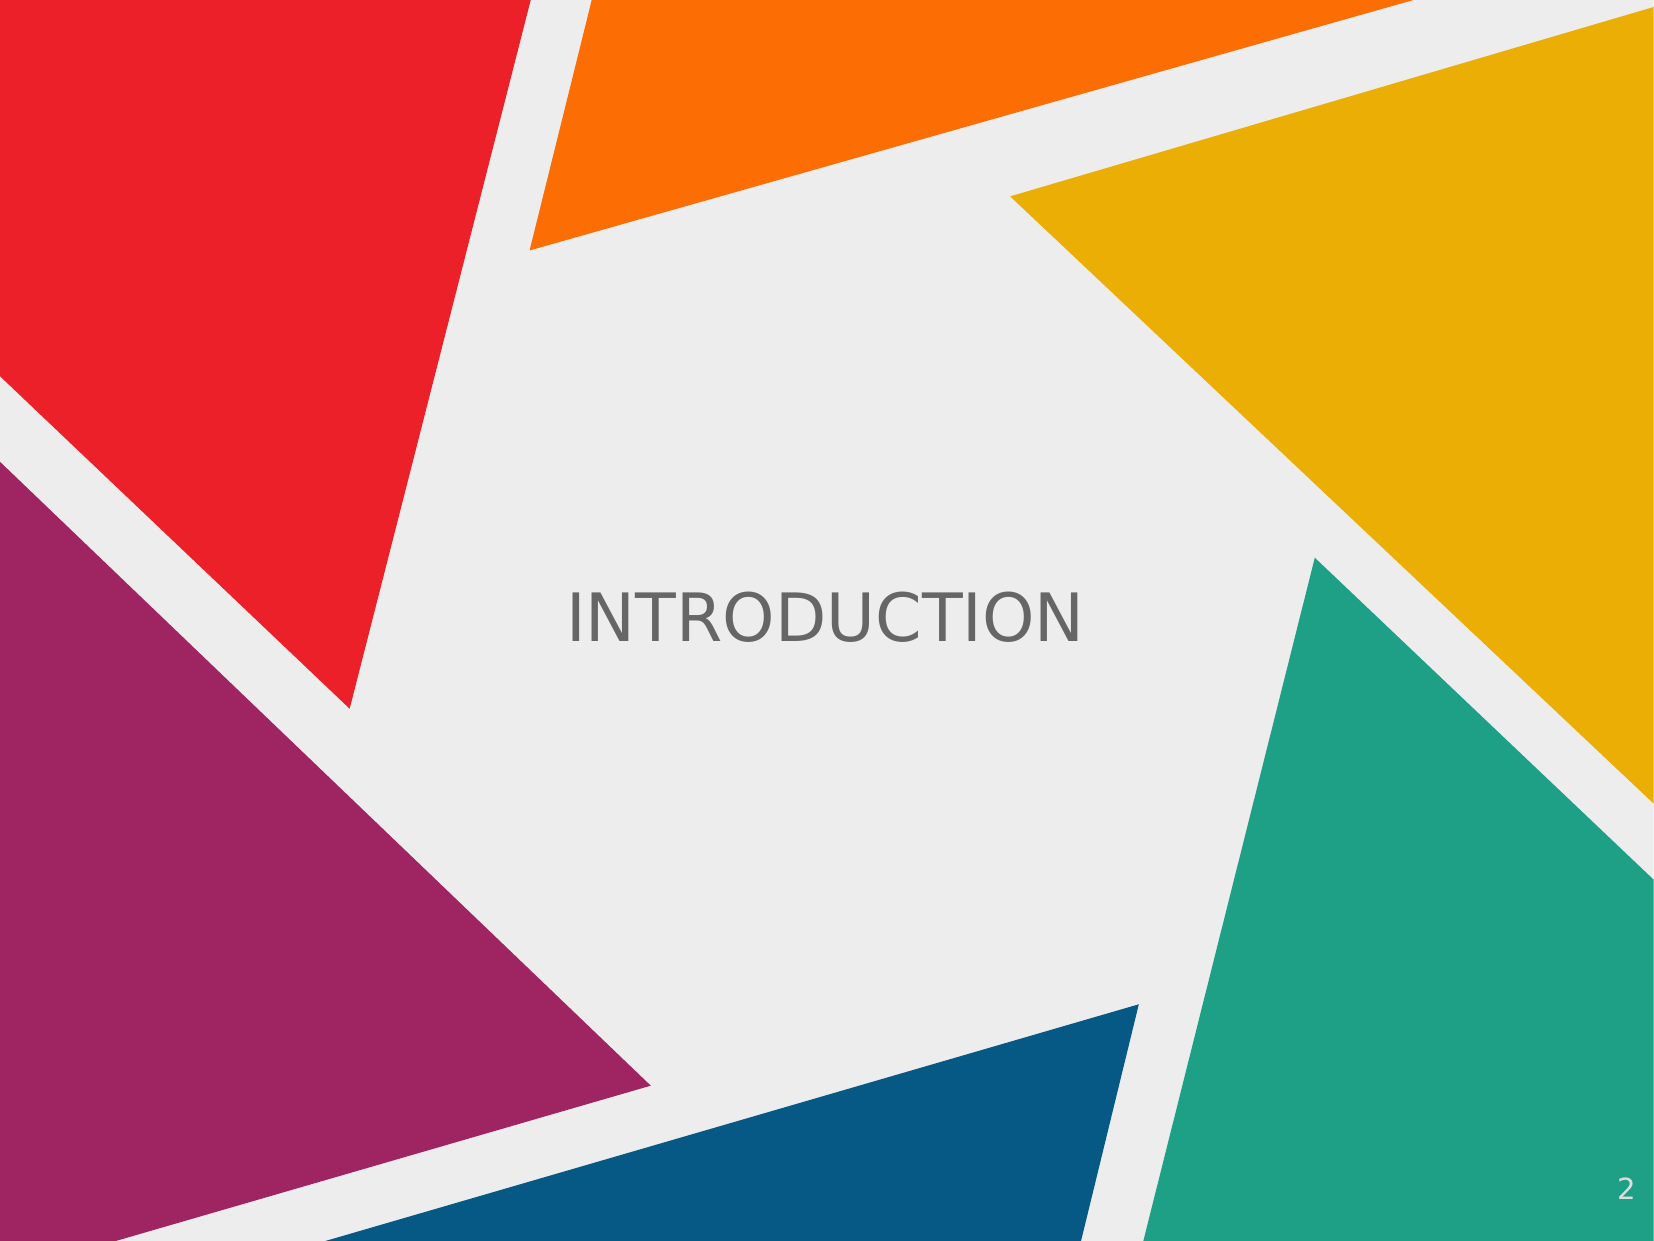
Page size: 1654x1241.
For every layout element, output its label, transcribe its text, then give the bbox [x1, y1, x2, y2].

subtitle INTRODUCTION [467, 177, 1185, 1138]
